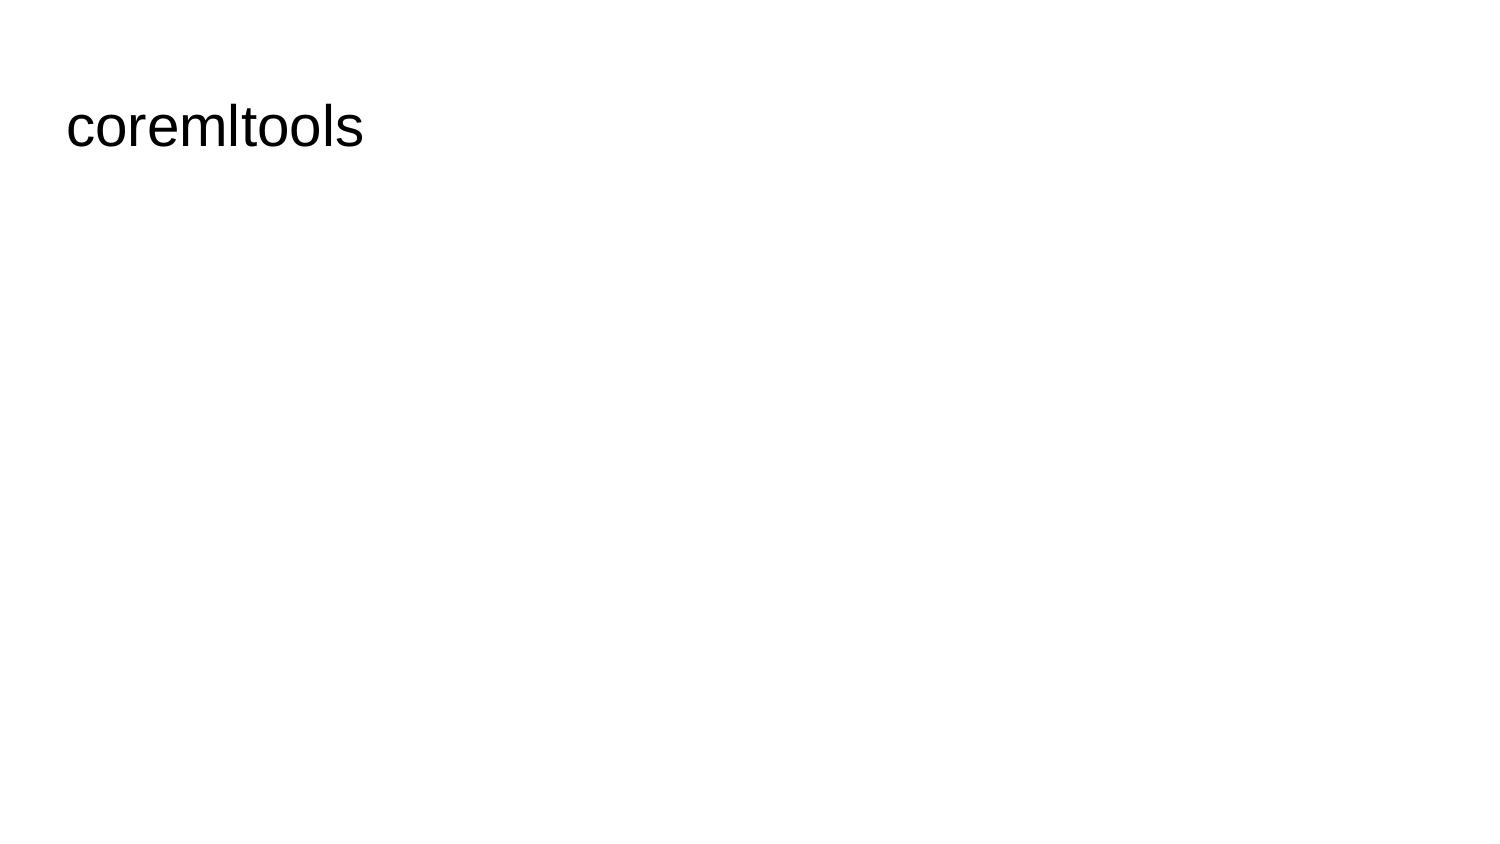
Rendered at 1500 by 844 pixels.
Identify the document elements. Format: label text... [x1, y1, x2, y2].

title coremltools [51, 72, 1449, 167]
